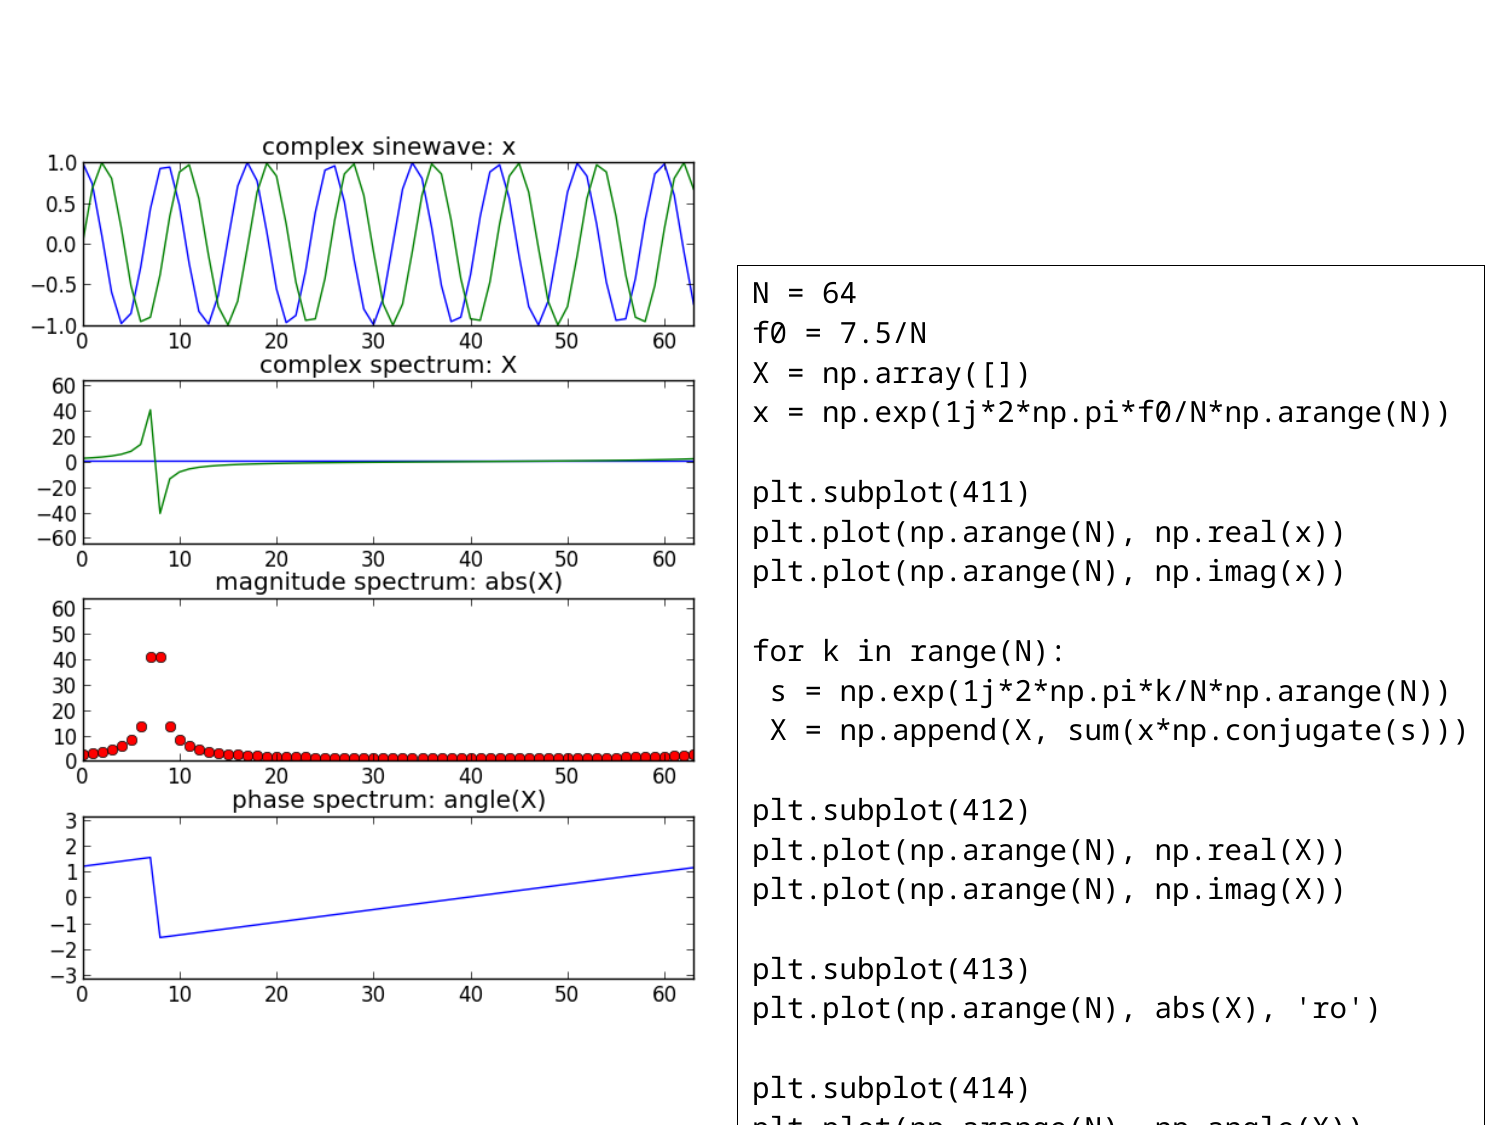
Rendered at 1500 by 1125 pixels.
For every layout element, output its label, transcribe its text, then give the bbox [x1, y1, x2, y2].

picture [0, 61, 772, 1081]
text_box N = 64 f0 = 7.5/N X = np.array([]) x = np.exp(1j*2*np.pi*f0/N*np.arange(N)) plt.subplot(411) plt.plot(np.arange(N), np.real(x)) plt.plot(np.arange(N), np.imag(x)) for k in range(N): s = np.exp(1j*2*np.pi*k/N*np.arange(N)) X = np.append(X, sum(x*np.conjugate(s))) plt.subplot(412) plt.plot(np.arange(N), np.real(X)) plt.plot(np.arange(N), np.imag(X)) plt.subplot(413) plt.plot(np.arange(N), abs(X), 'ro') plt.subplot(414) plt.plot(np.arange(N), np.angle(X)) [737, 265, 1485, 925]
picture [738, 925, 772, 1081]
